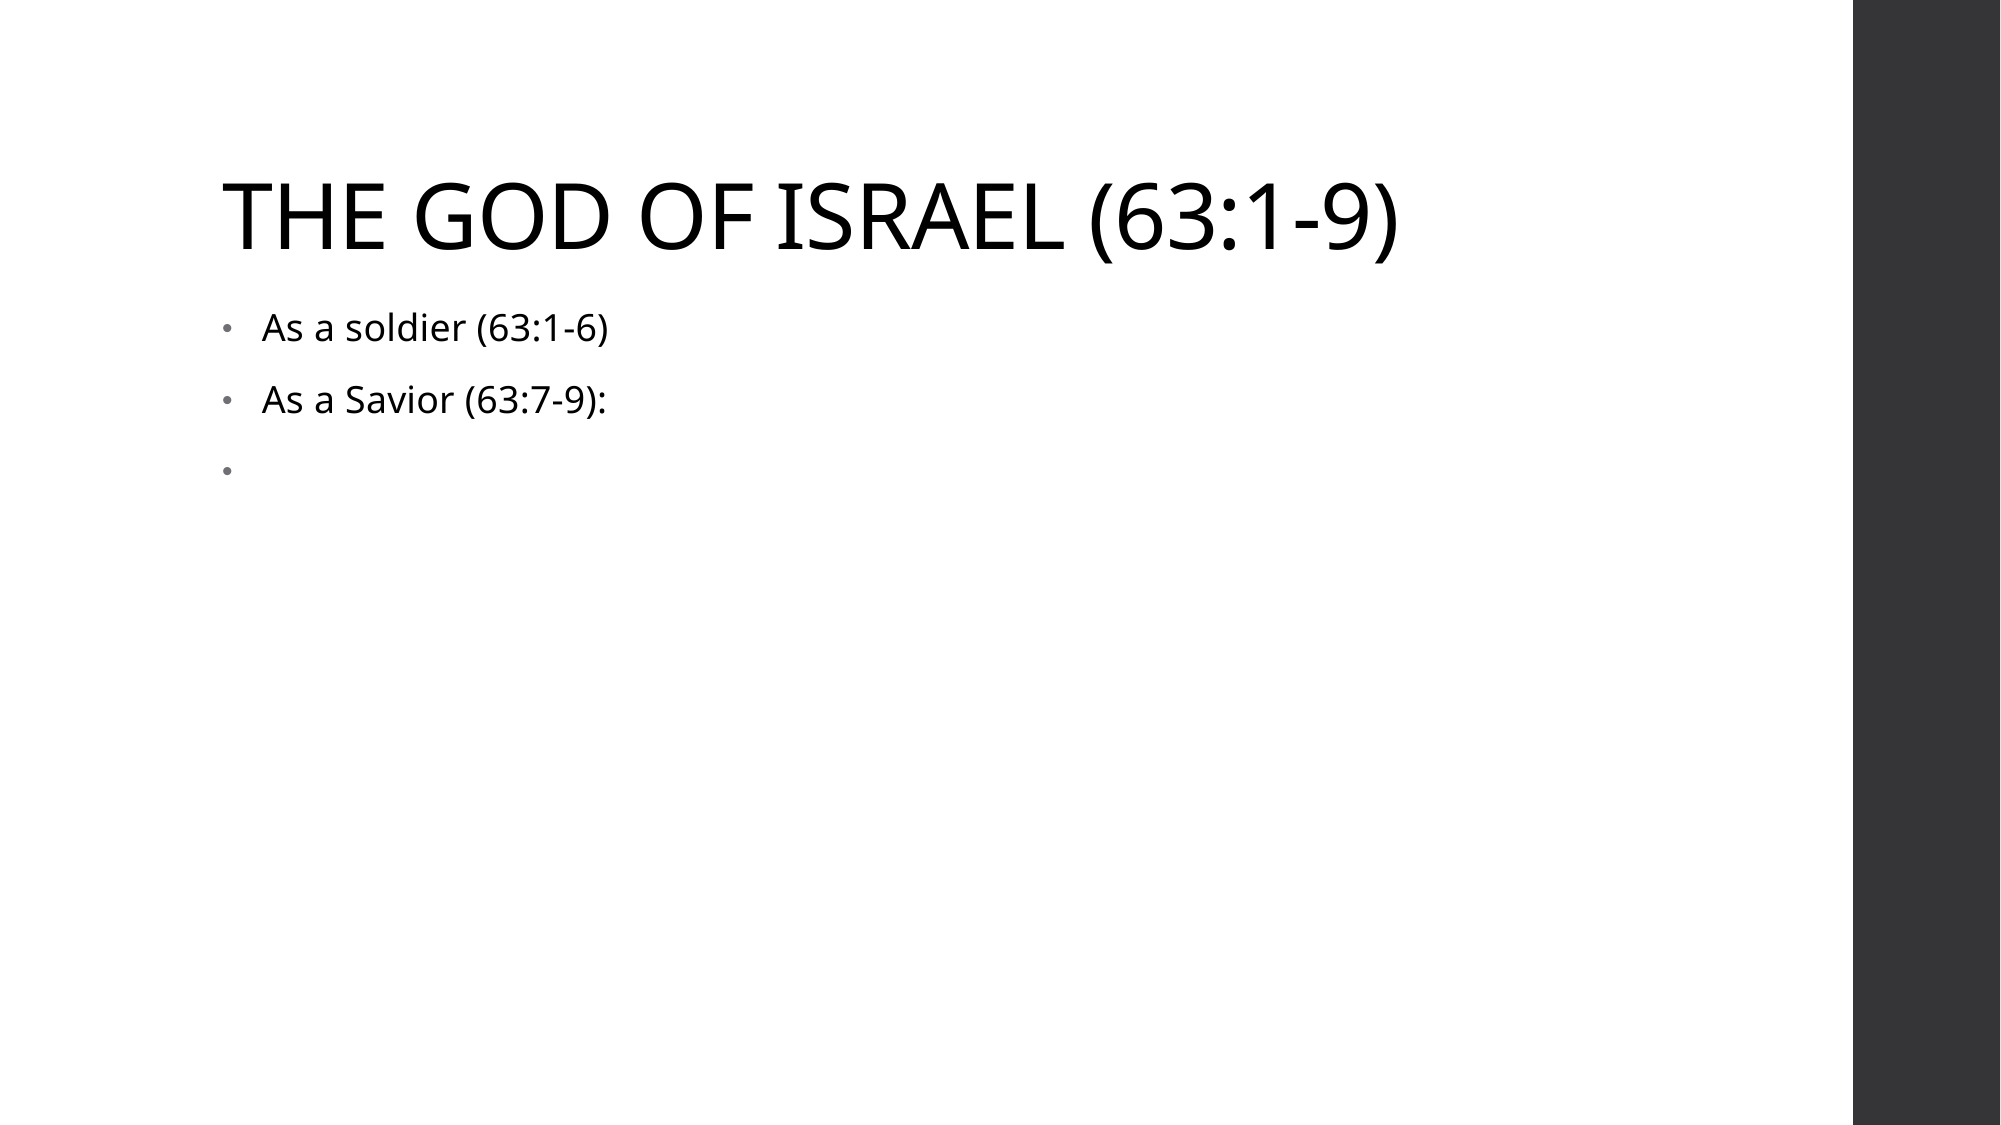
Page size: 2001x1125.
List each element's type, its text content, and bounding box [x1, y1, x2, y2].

title THE GOD OF ISRAEL (63:1-9) [206, 60, 1797, 278]
list As a soldier (63:1-6) As a Savior (63:7-9): [206, 299, 1617, 1014]
